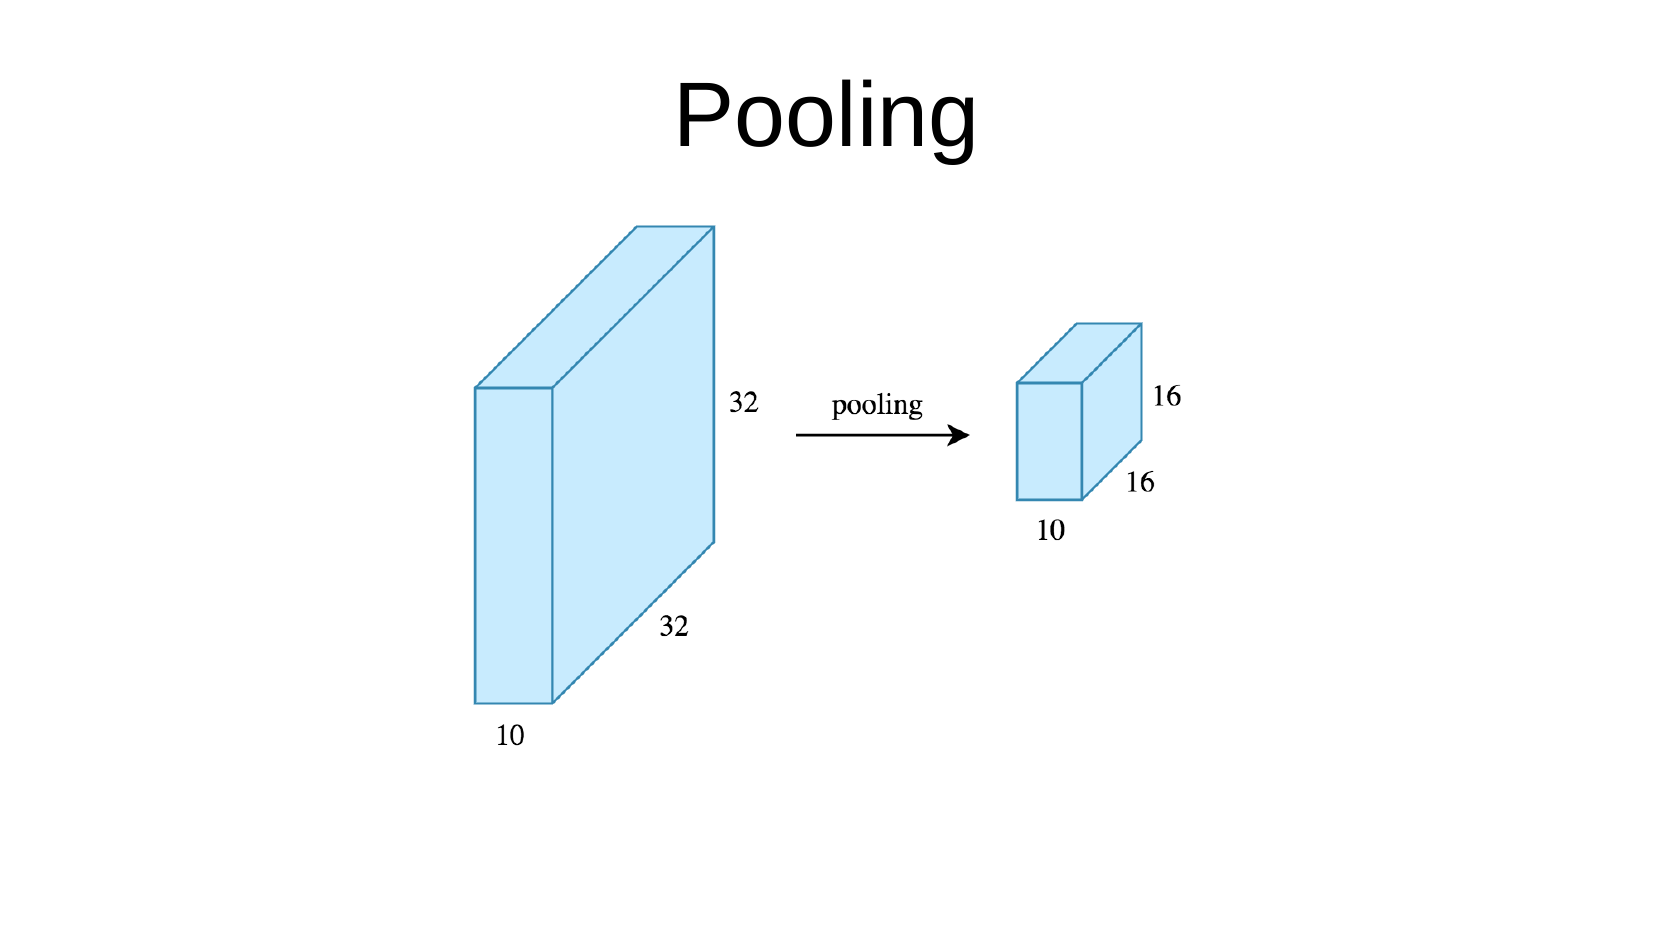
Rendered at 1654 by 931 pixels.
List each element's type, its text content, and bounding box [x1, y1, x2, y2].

picture [464, 217, 1190, 758]
title Pooling [82, 37, 1571, 193]
